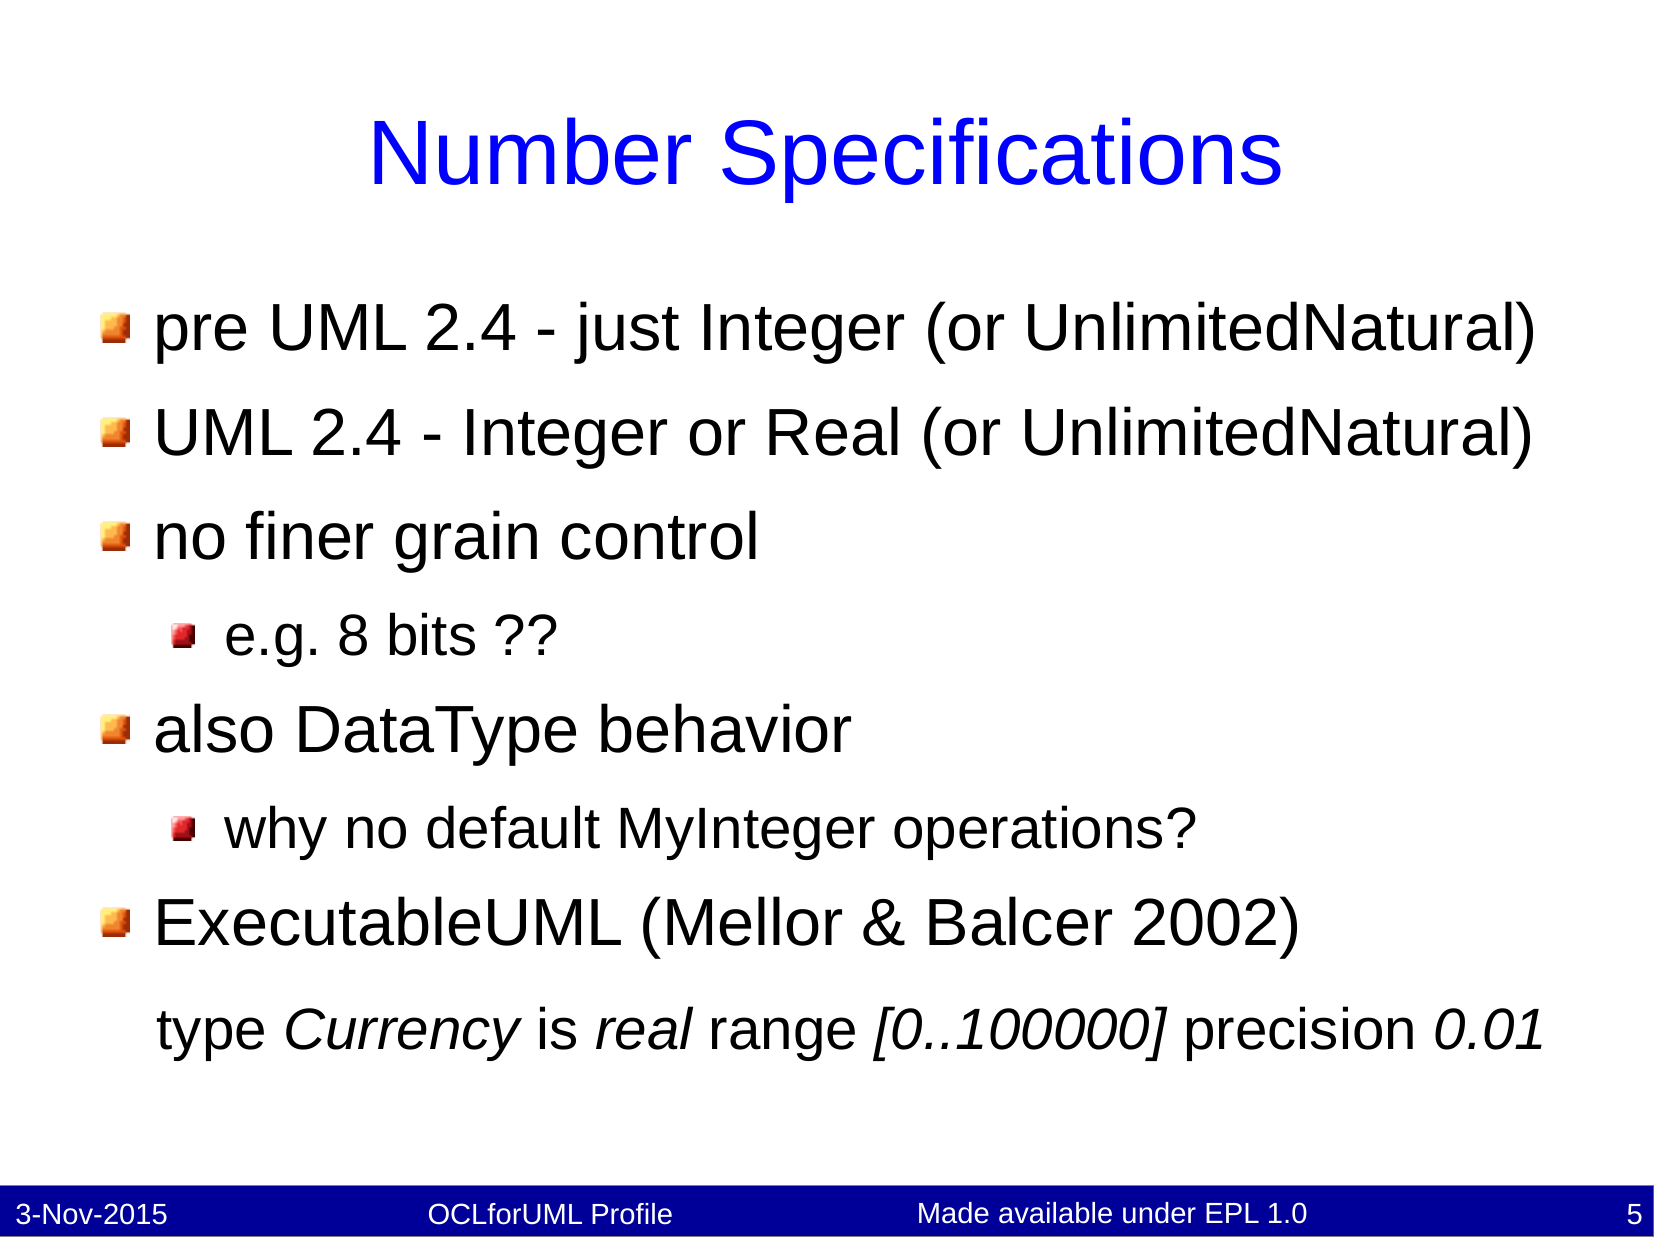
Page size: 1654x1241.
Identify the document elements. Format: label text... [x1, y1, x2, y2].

list pre UML 2.4 - just Integer (or UnlimitedNatural) UML 2.4 - Integer or Real (or UnlimitedNatural) no finer grain control e.g. 8 bits ?? also DataType behavior why no default MyInteger operations? ExecutableUML (Mellor & Balcer 2002) type Currency is real range [0..100000] precision 0.01 [82, 290, 1571, 1064]
title Number Specifications [82, 49, 1571, 257]
